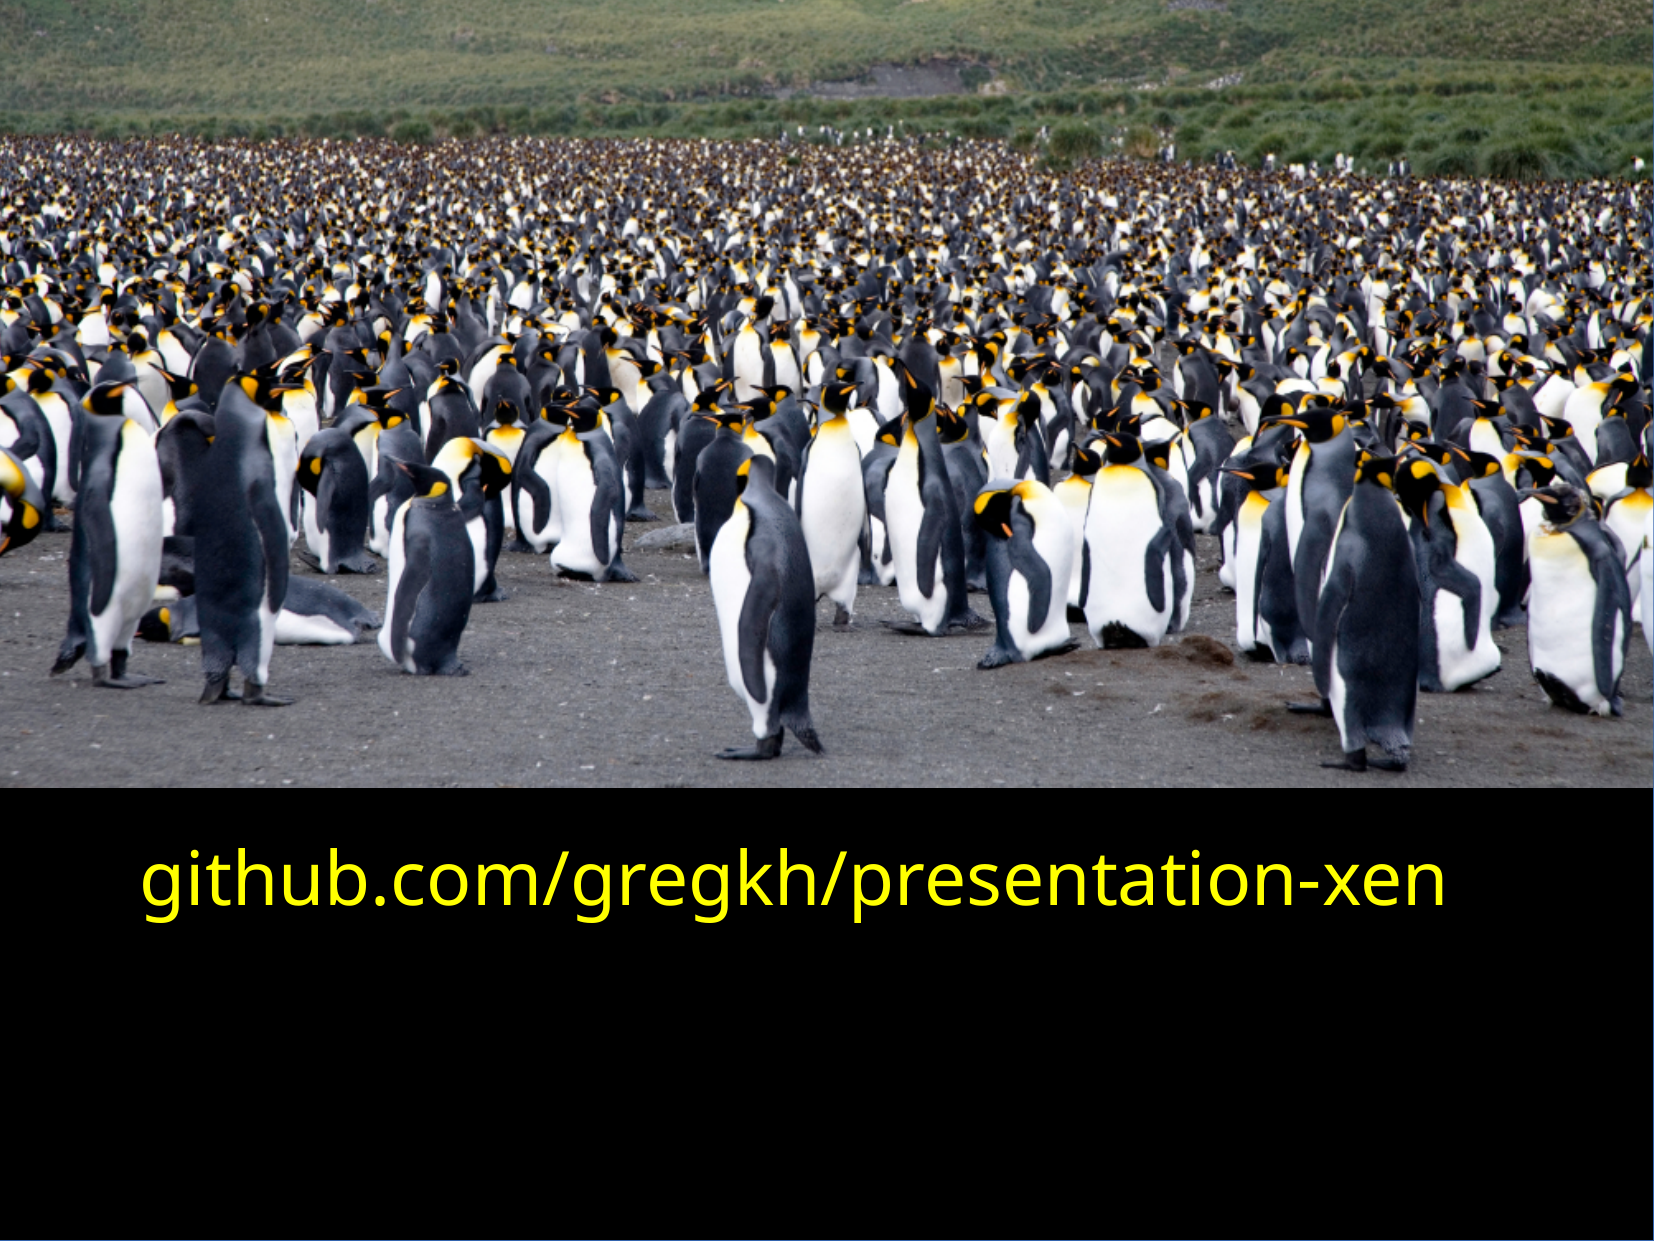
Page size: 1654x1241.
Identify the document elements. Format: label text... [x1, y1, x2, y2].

picture [0, 0, 1654, 788]
text_box github.com/gregkh/presentation-xen [124, 817, 1529, 923]
text_box [0, 788, 1654, 1241]
